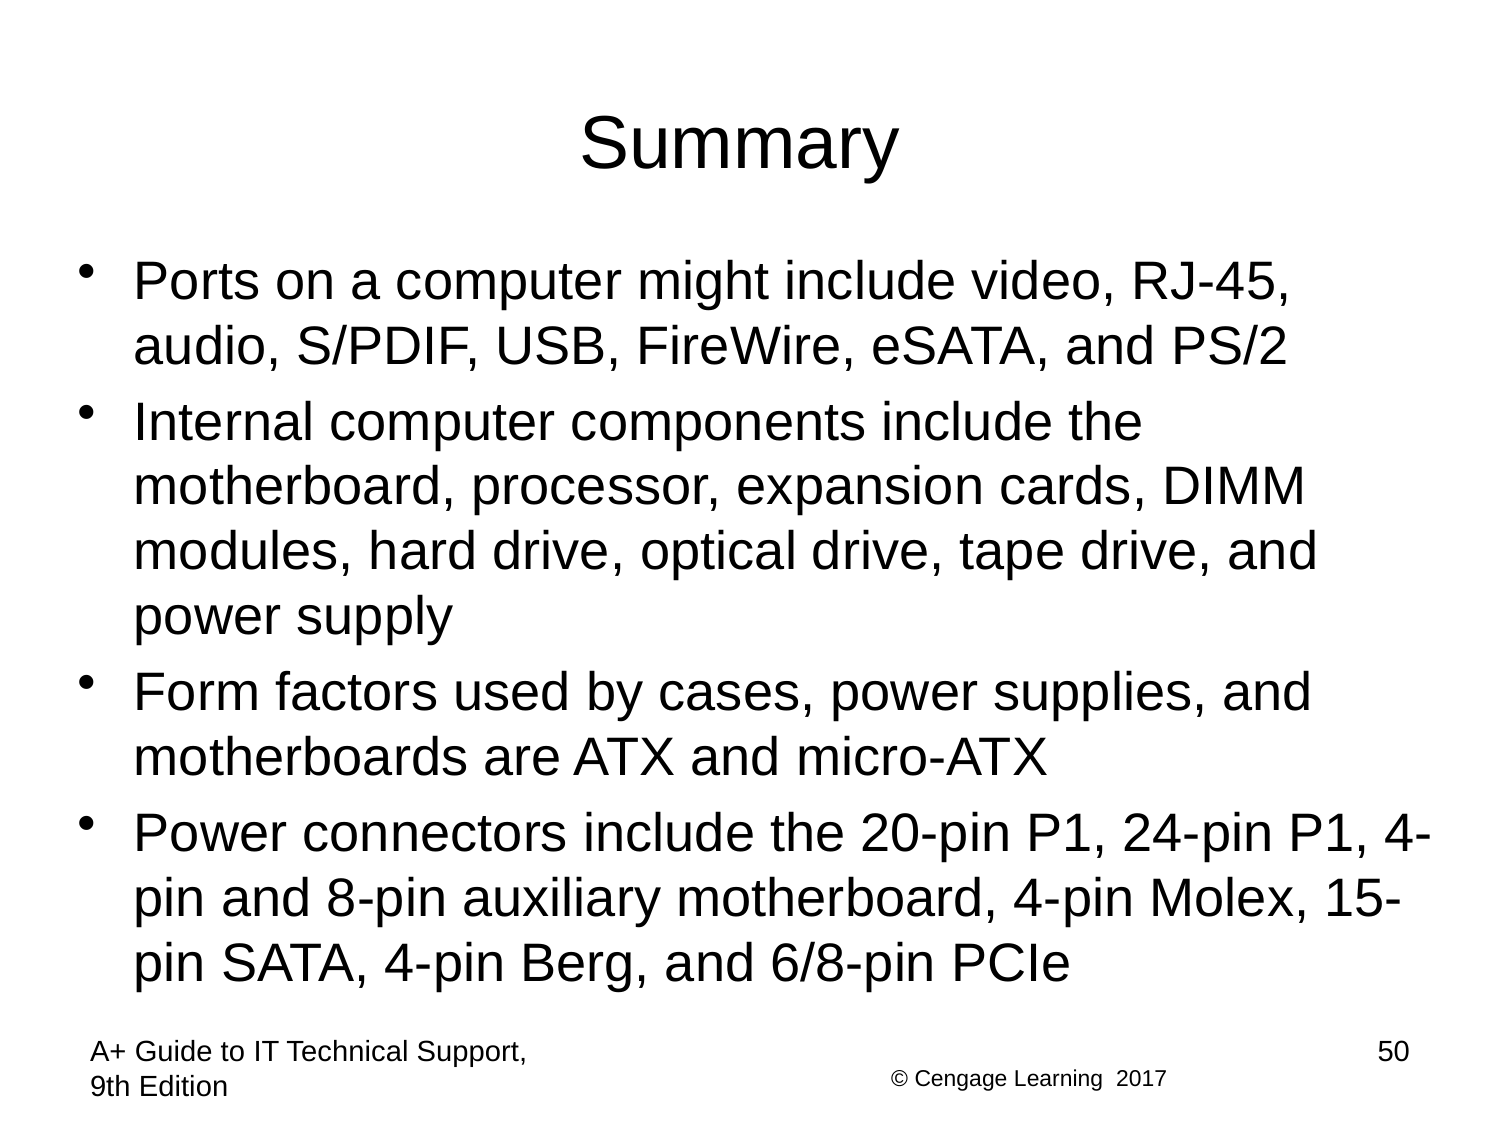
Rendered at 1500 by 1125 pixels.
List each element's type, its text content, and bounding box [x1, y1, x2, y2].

list Ports on a computer might include video, RJ-45, audio, S/PDIF, USB, FireWire, eSATA, and PS/2 Internal computer components include the motherboard, processor, expansion cards, DIMM modules, hard drive, optical drive, tape drive, and power supply Form factors used by cases, power supplies, and motherboards are ATX and micro-ATX Power connectors include the 20-pin P1, 24-pin P1, 4-pin and 8-pin auxiliary motherboard, 4-pin Molex, 15-pin SATA, 4-pin Berg, and 6/8-pin PCIe [62, 237, 1450, 988]
footer A+ Guide to IT Technical Support, 9th Edition [75, 1024, 588, 1103]
slide_number <number> [1312, 1024, 1425, 1103]
title Summary [75, 45, 1425, 233]
